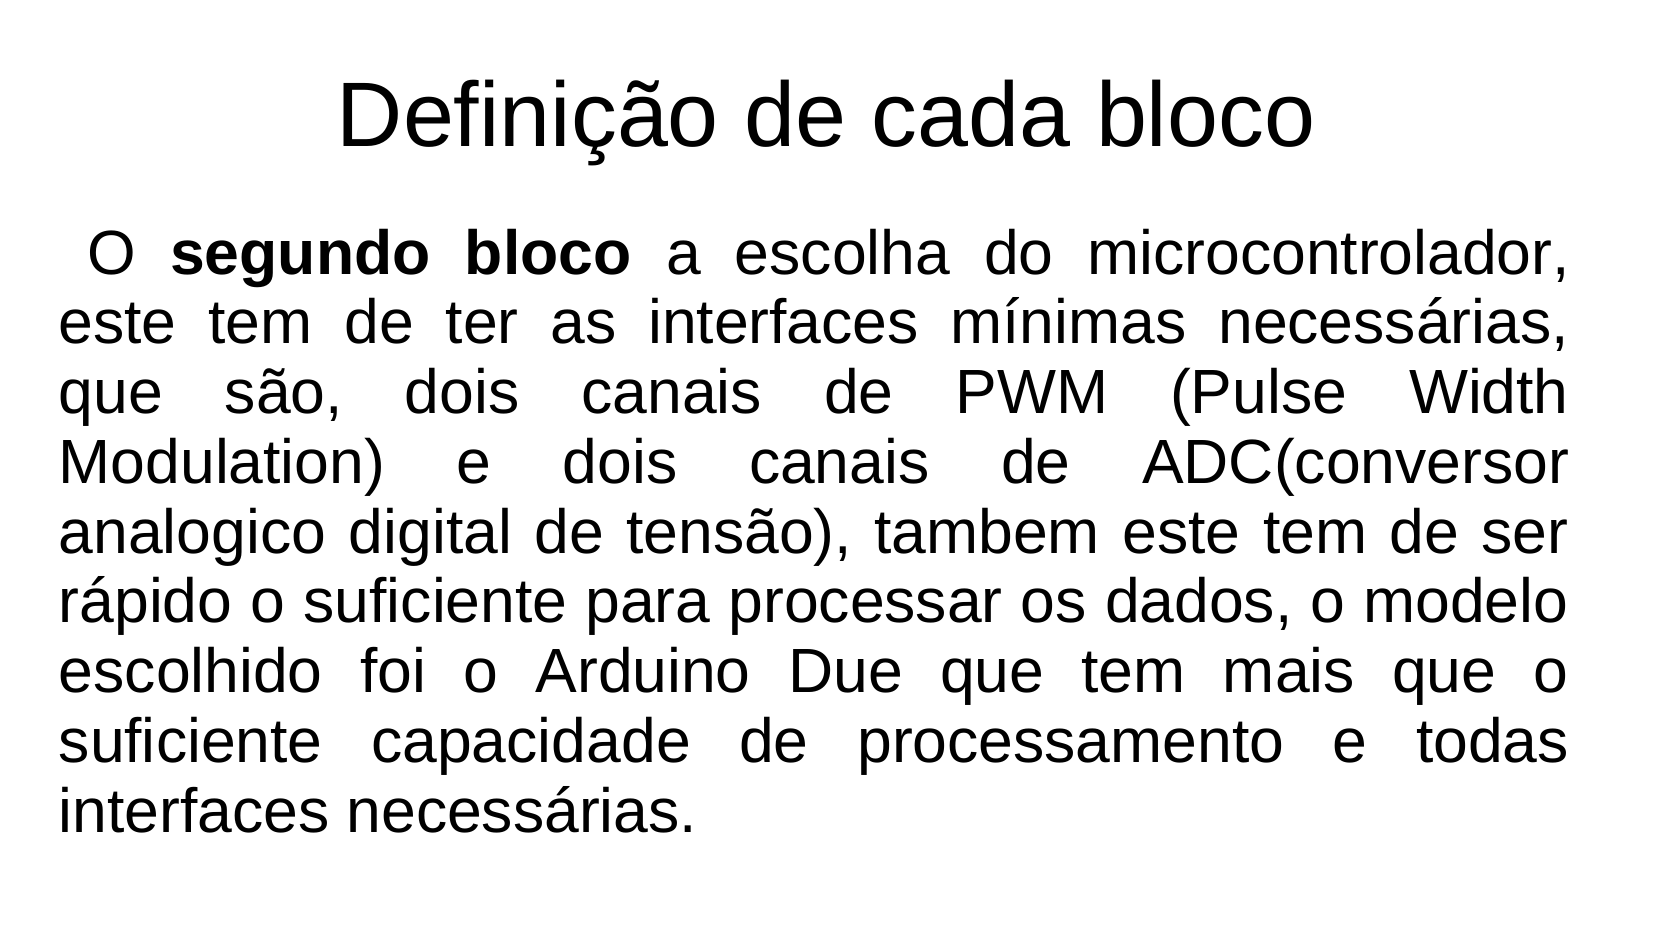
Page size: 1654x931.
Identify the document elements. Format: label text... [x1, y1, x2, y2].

list O segundo bloco a escolha do microcontrolador, este tem de ter as interfaces mínimas necessárias, que são, dois canais de PWM (Pulse Width Modulation) e dois canais de ADC(conversor analogico digital de tensão), tambem este tem de ser rápido o suficiente para processar os dados, o modelo escolhido foi o Arduino Due que tem mais que o suficiente capacidade de processamento e todas interfaces necessárias. [59, 217, 1571, 851]
title Definição de cada bloco [82, 37, 1571, 193]
